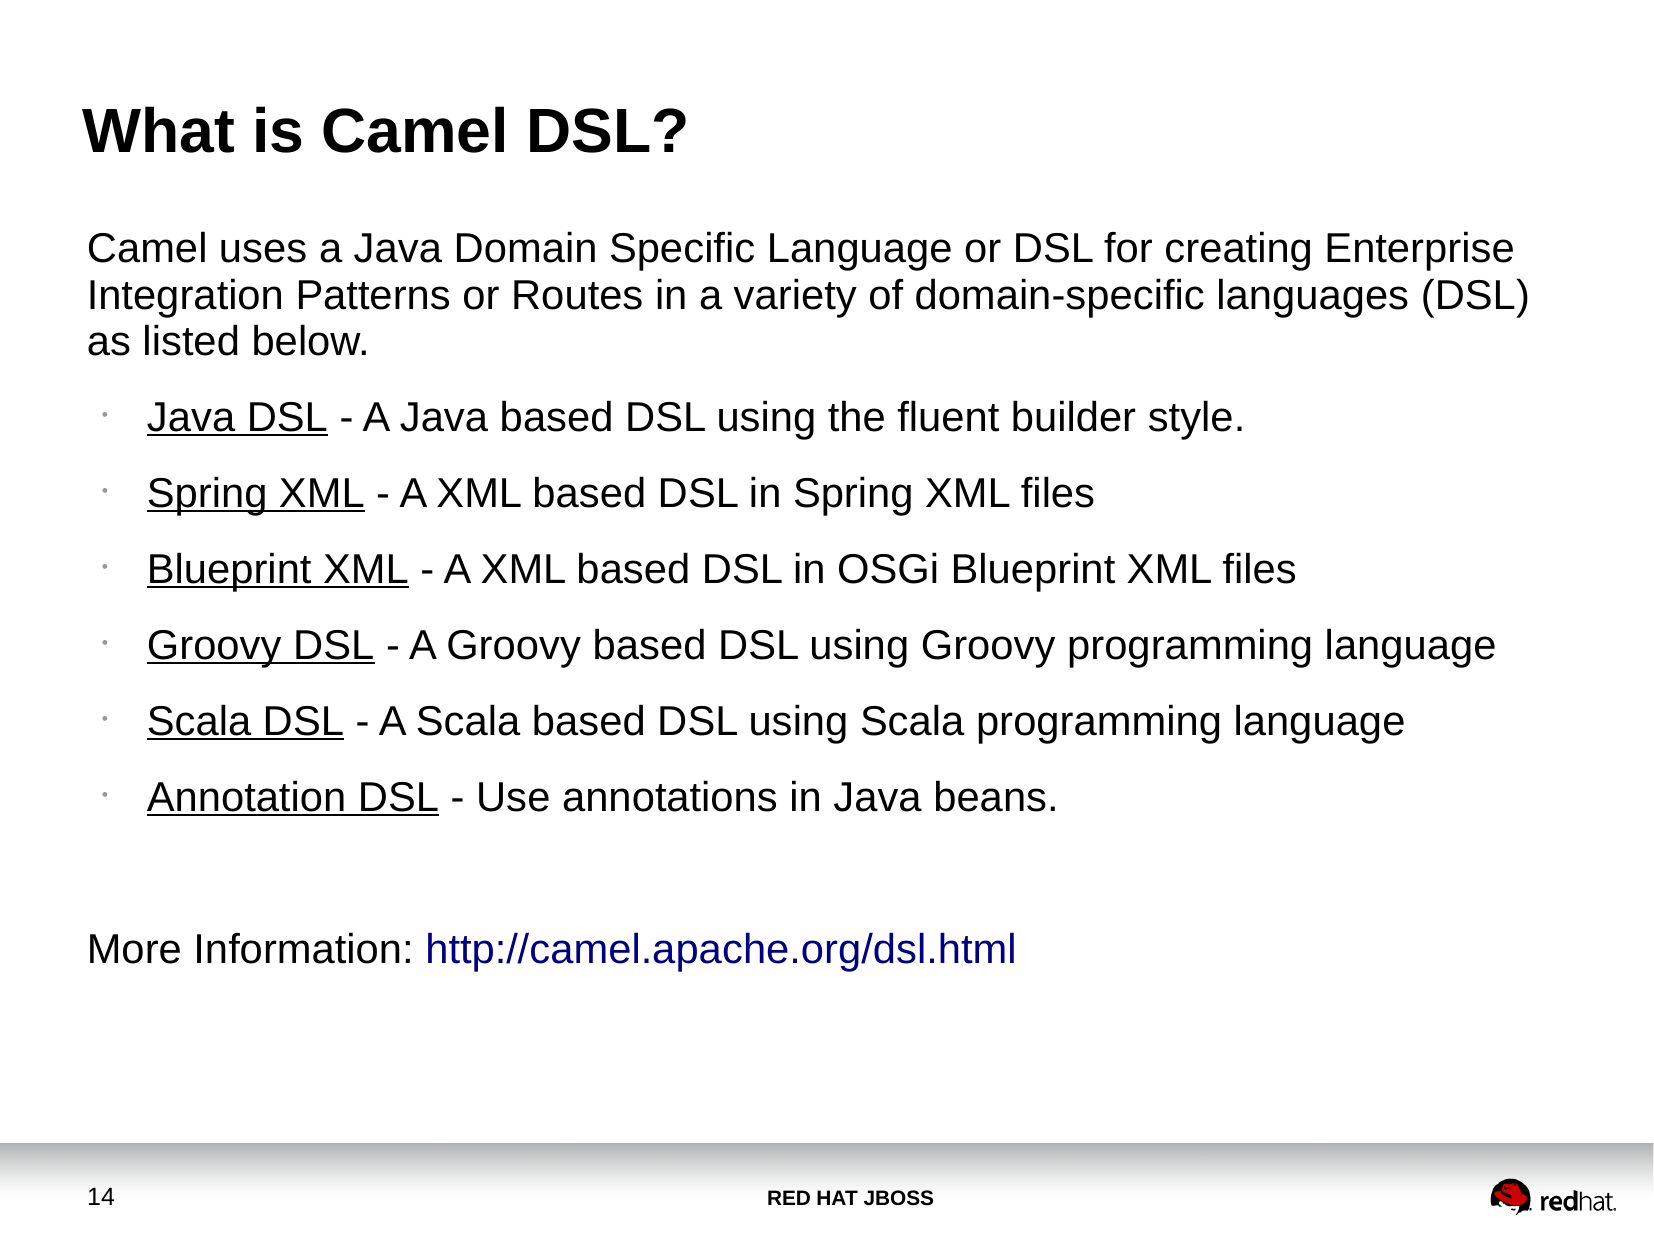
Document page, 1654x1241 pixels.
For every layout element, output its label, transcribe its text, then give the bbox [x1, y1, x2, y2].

picture [0, 1143, 1654, 1241]
title What is Camel DSL? [82, 37, 1571, 226]
list Camel uses a Java Domain Specific Language or DSL for creating Enterprise Integration Patterns or Routes in a variety of domain-specific languages (DSL) as listed below. Java DSL - A Java based DSL using the fluent builder style. Spring XML - A XML based DSL in Spring XML files Blueprint XML - A XML based DSL in OSGi Blueprint XML files Groovy DSL - A Groovy based DSL using Groovy programming language Scala DSL - A Scala based DSL using Scala programming language Annotation DSL - Use annotations in Java beans. More Information: http://camel.apache.org/dsl.html [86, 225, 1576, 1019]
